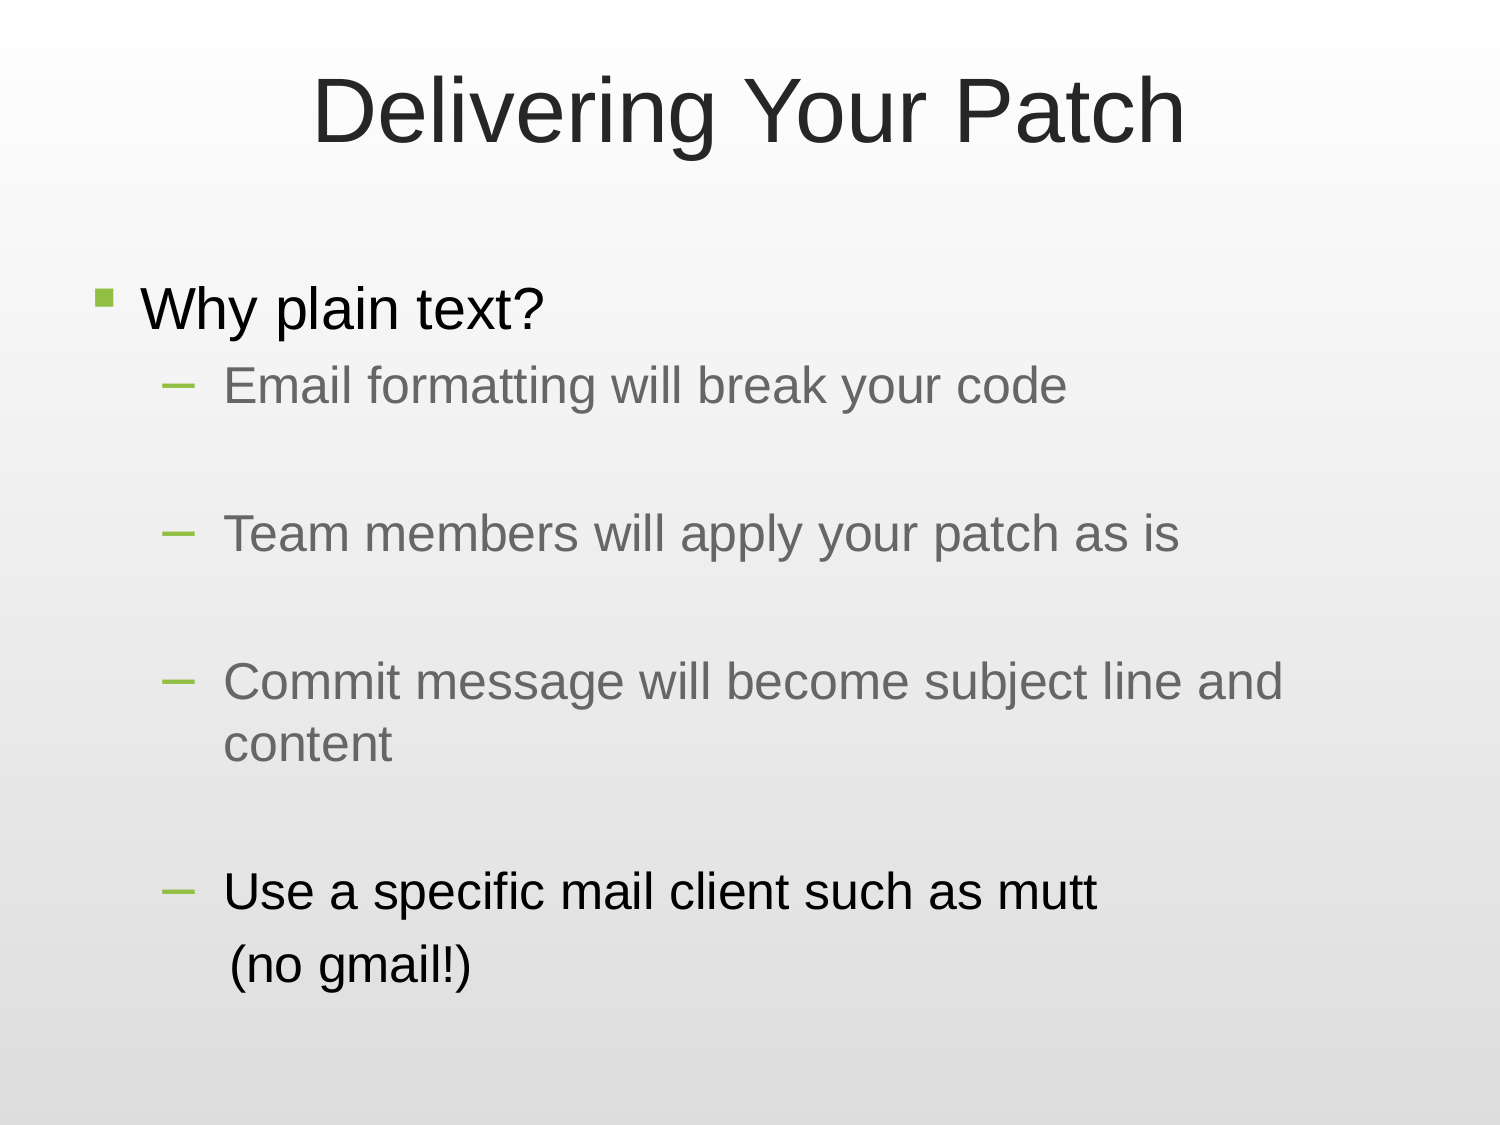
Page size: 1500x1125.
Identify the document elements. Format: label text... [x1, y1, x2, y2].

title Delivering Your Patch [75, 19, 1425, 191]
list Why plain text? Email formatting will break your code Team members will apply your patch as is Commit message will become subject line and content Use a specific mail client such as mutt (no gmail!) [75, 262, 1425, 1005]
